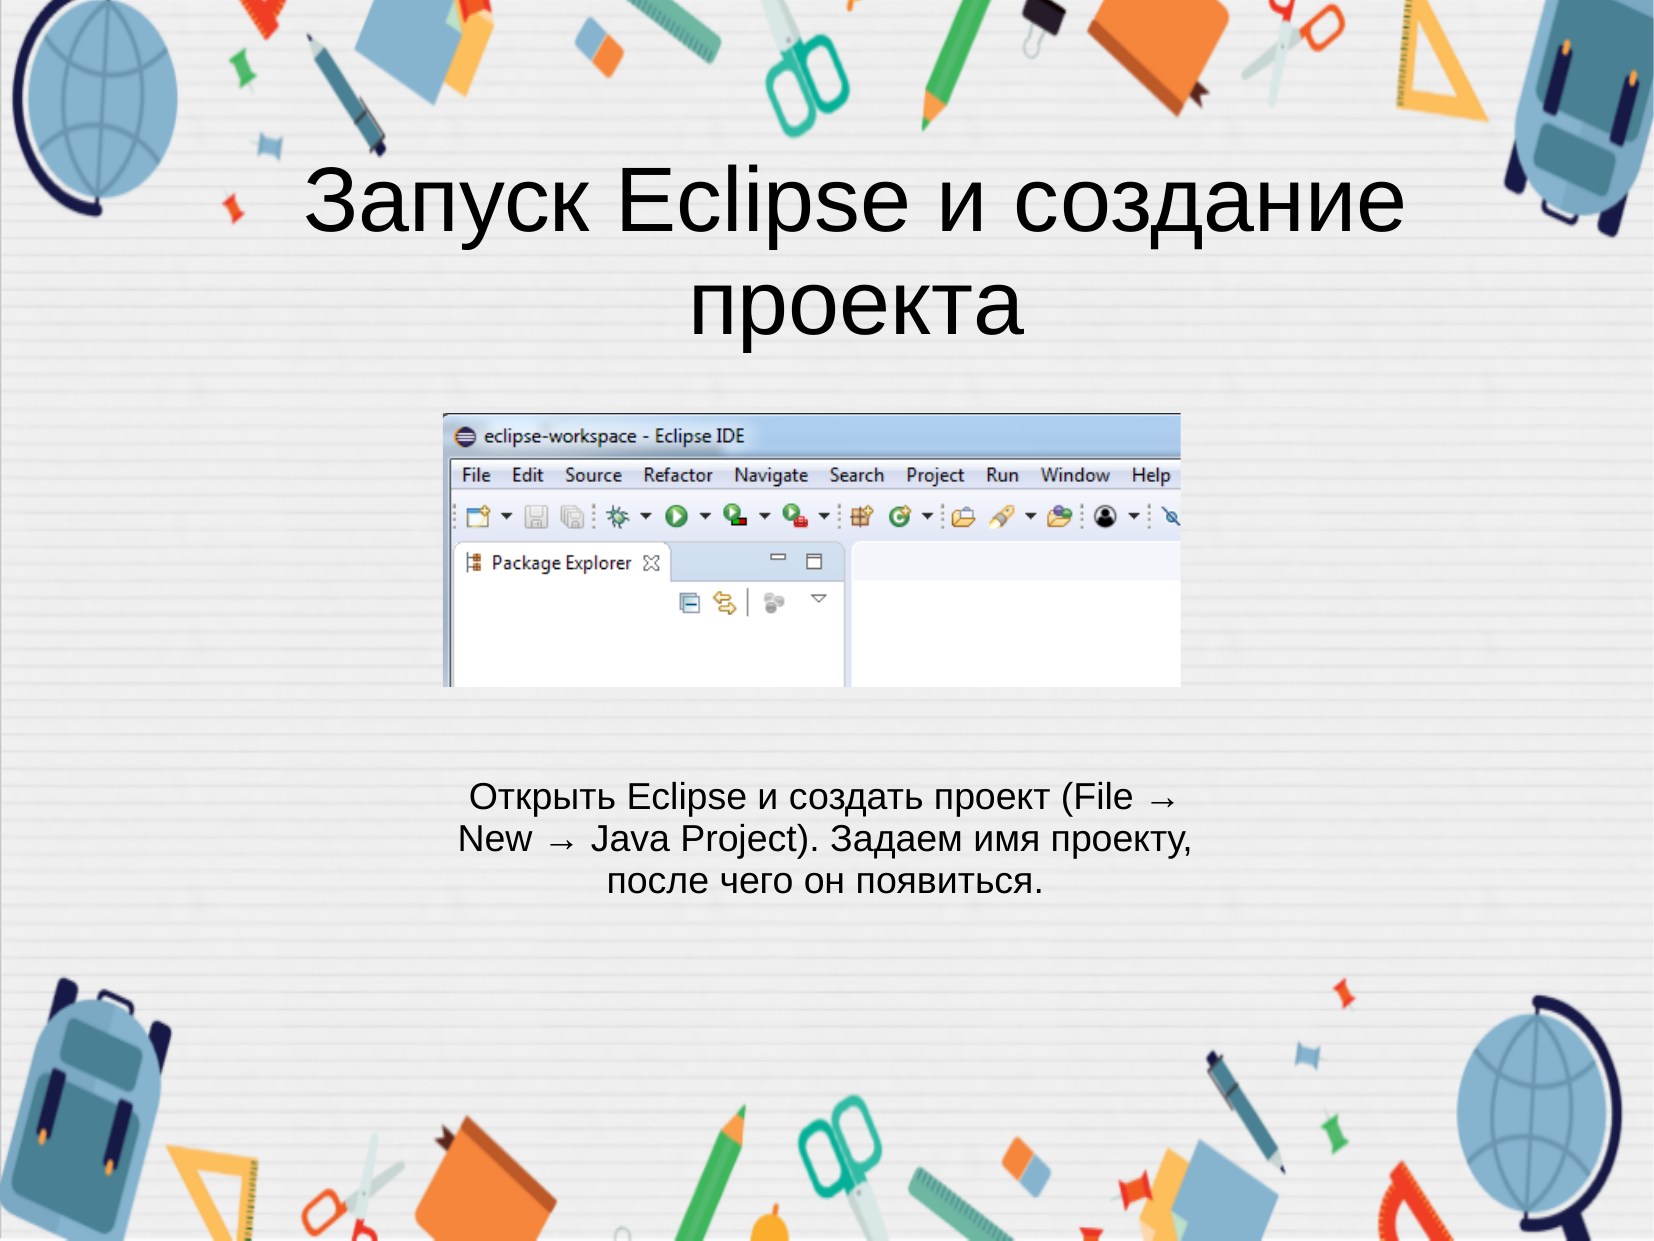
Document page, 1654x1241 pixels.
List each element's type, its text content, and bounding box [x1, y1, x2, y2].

text_box Открыть Eclipse и создать проект (File → New → Java Project). Задаем имя проекту, после чего он появиться. [442, 767, 1210, 909]
title Запуск Eclipse и создание проекта [206, 147, 1506, 355]
picture [0, 0, 1654, 1241]
